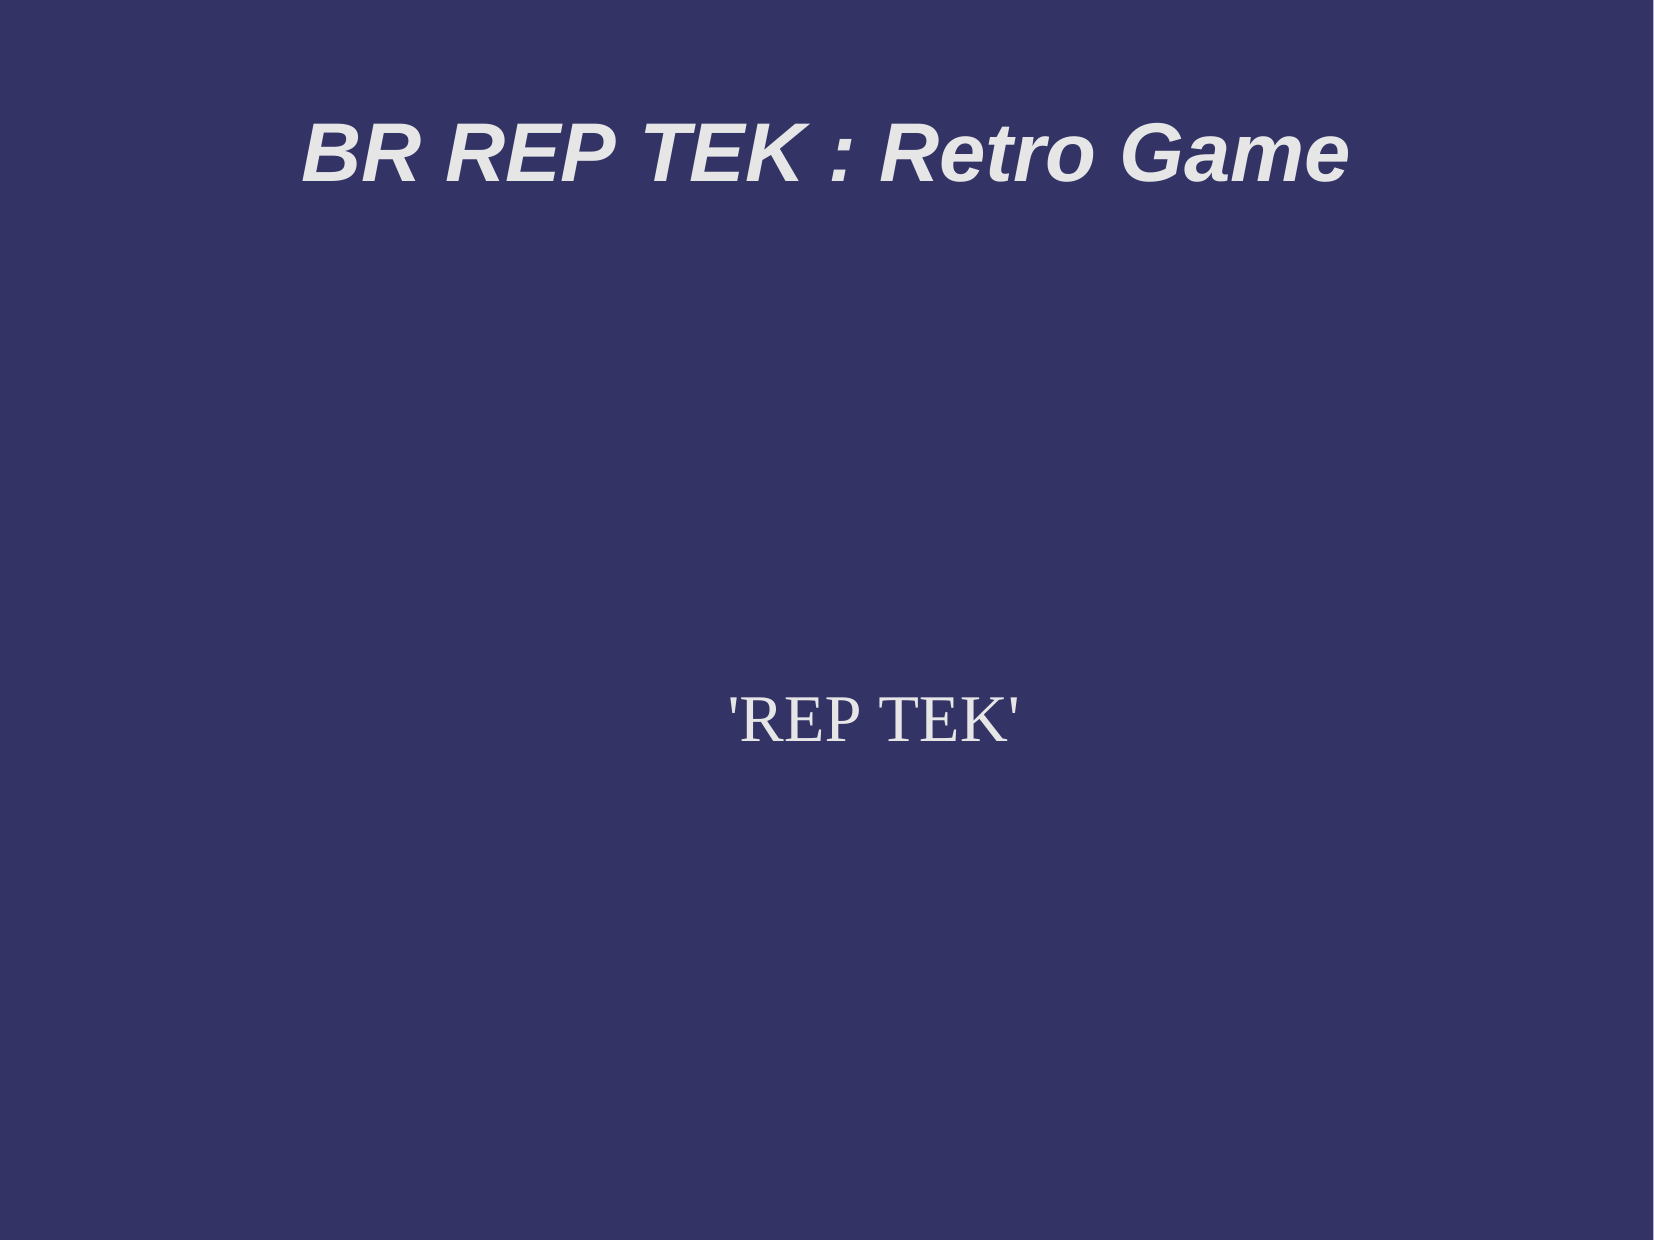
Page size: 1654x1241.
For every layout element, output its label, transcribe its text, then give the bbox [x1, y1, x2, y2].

title BR REP TEK : Retro Game [82, 49, 1571, 257]
subtitle 'REP TEK' [178, 364, 1570, 1147]
